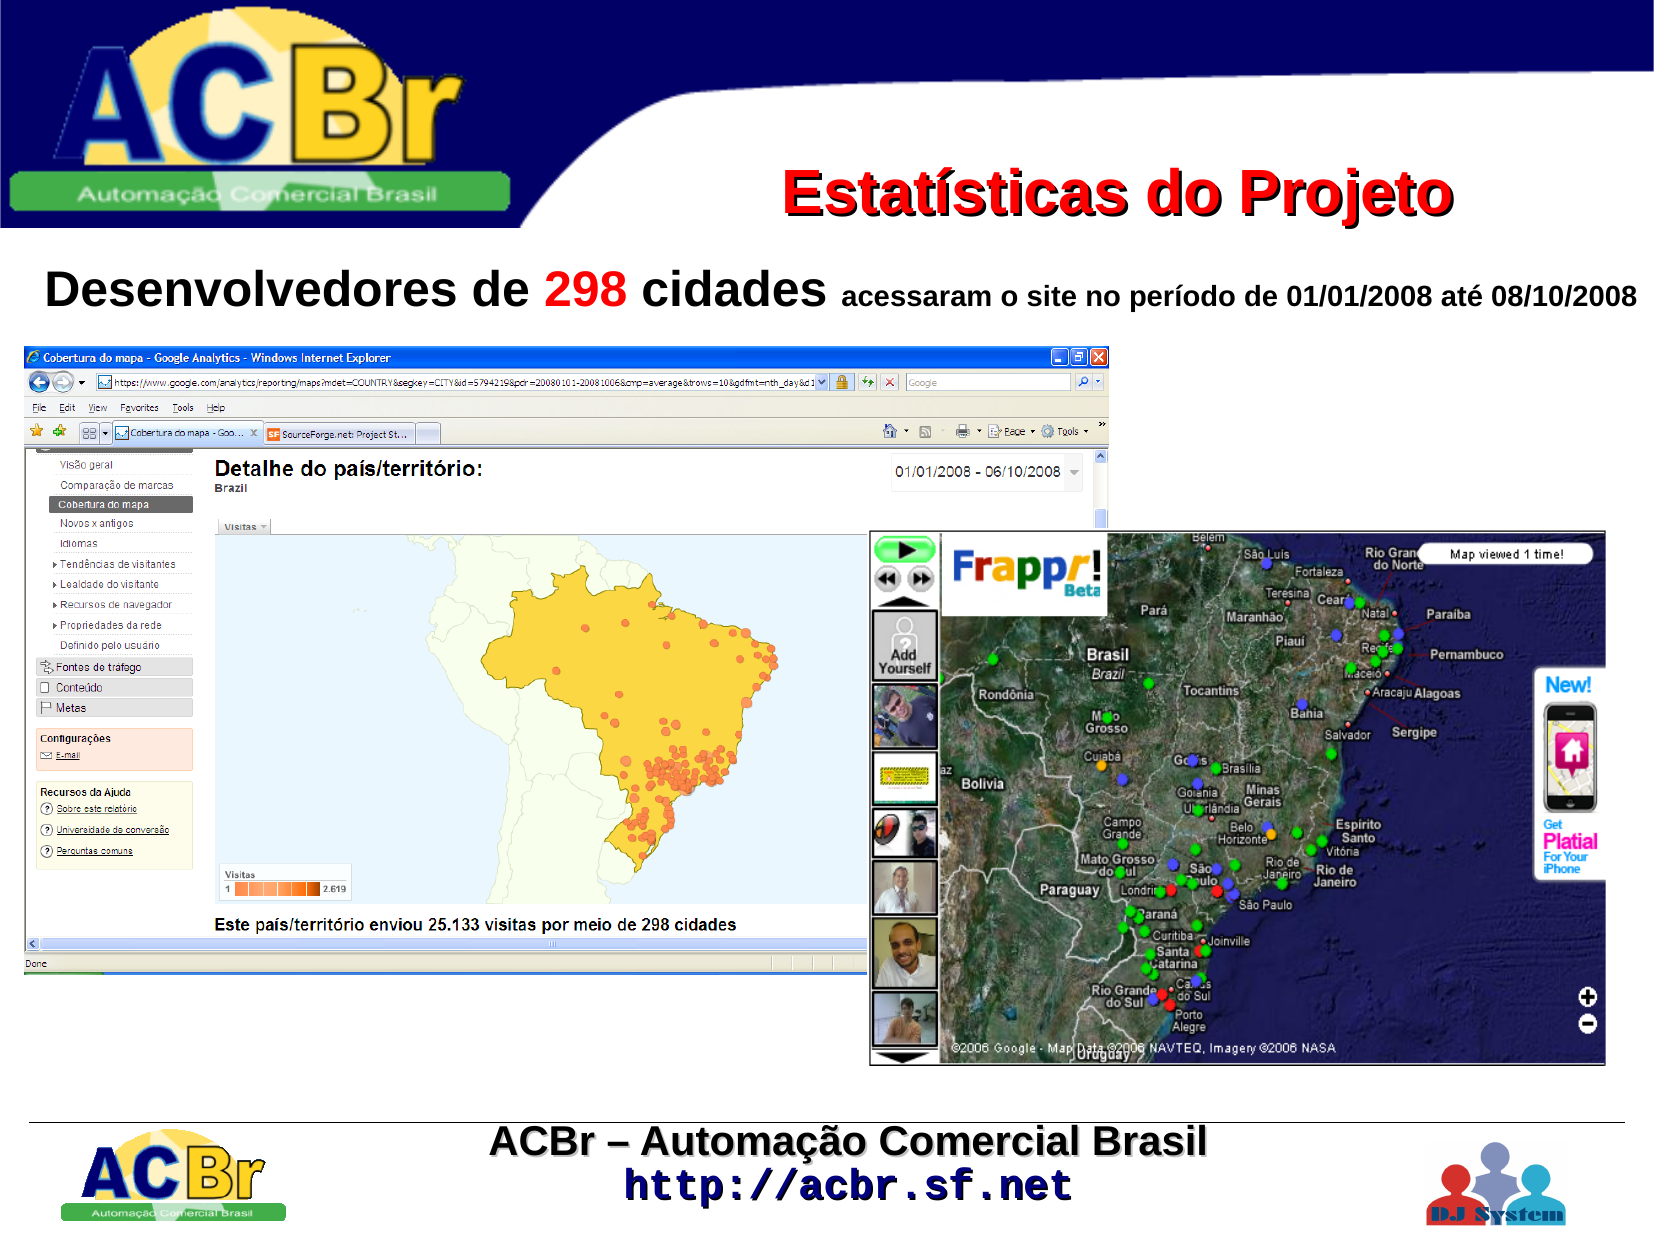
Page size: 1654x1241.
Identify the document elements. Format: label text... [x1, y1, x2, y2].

text_box Desenvolvedores de 298 cidades acessaram o site no período de 01/01/2008 até 08/10/2008 [29, 253, 1654, 326]
picture [0, 0, 1654, 228]
title Estatísticas do Projeto [604, 108, 1631, 253]
picture [59, 1127, 287, 1224]
picture [1425, 1142, 1569, 1227]
picture [24, 346, 1607, 1066]
